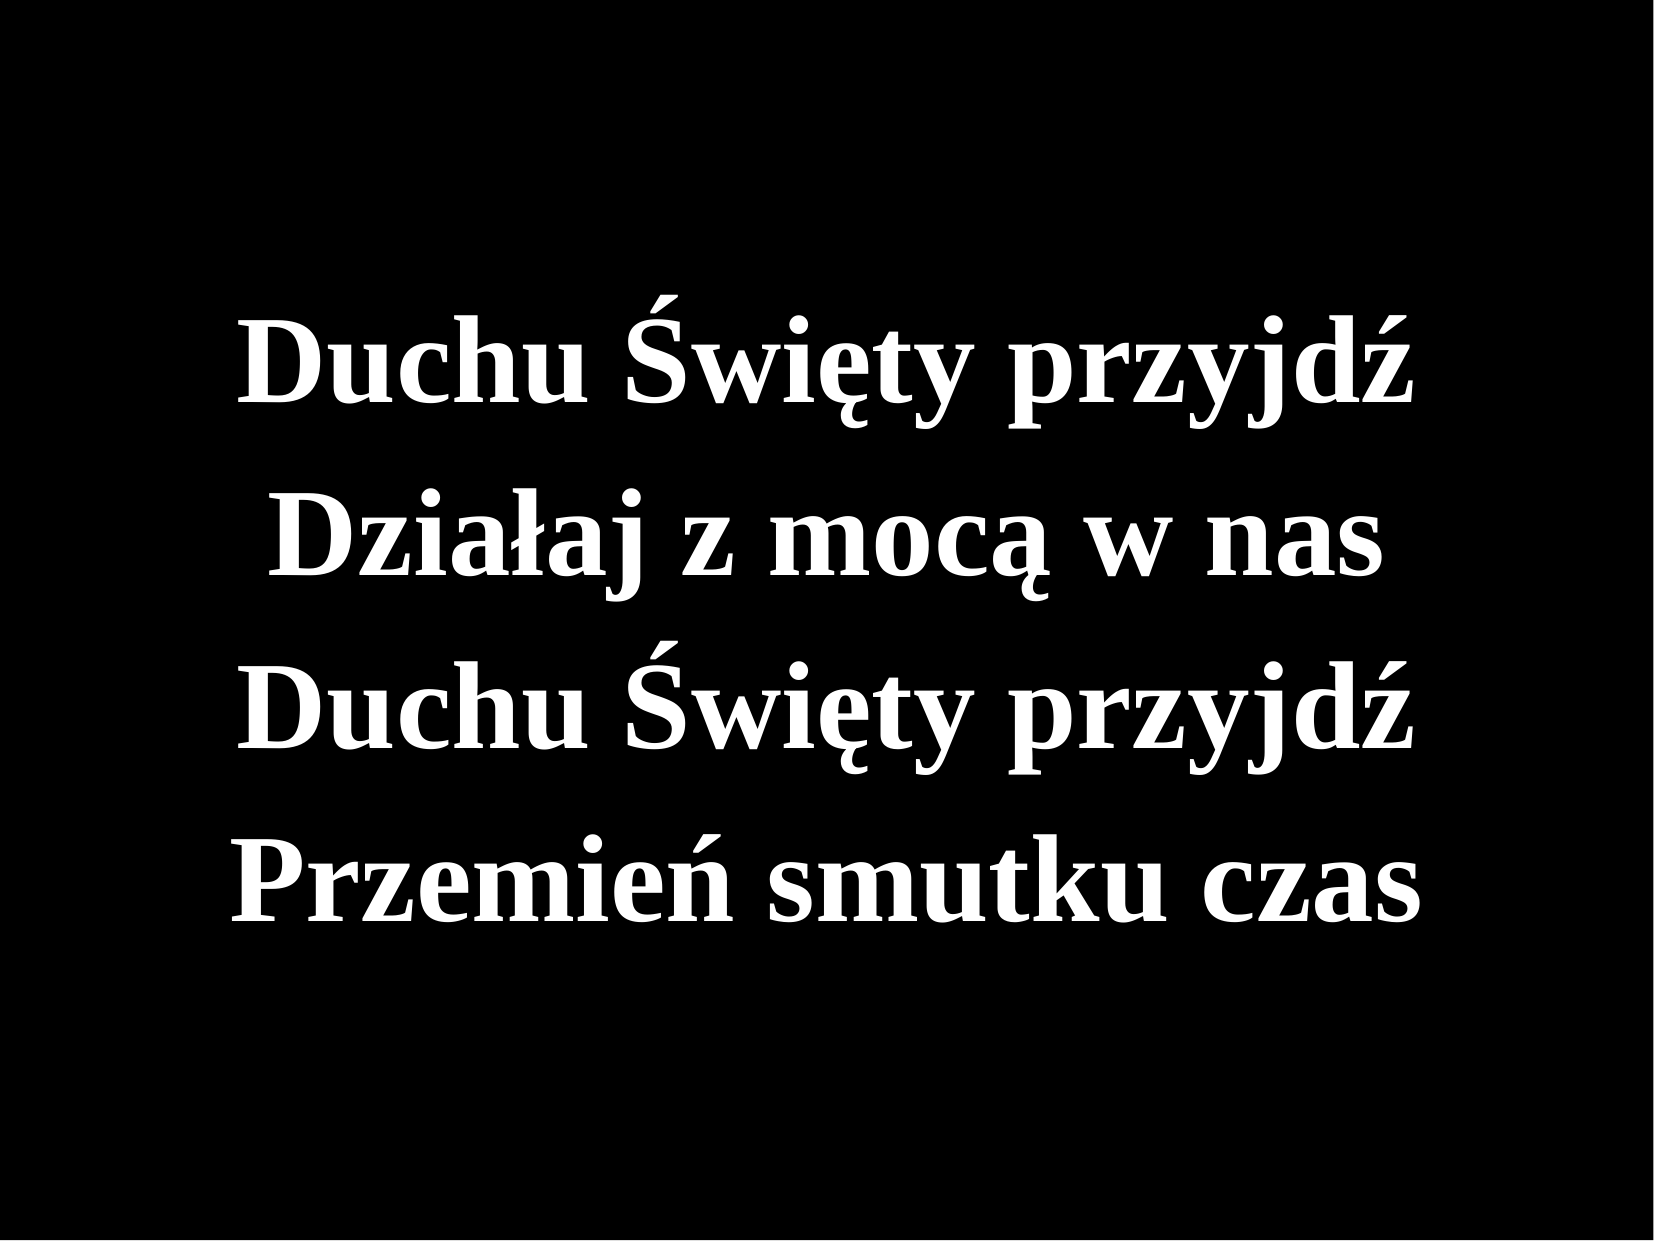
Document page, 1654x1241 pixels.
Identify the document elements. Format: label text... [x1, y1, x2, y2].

title Duchu Święty przyjdź ppp Działaj z mocą w nas ppp Duchu Święty przyjdź ppp Przemień smutku czas [0, 0, 1654, 1241]
